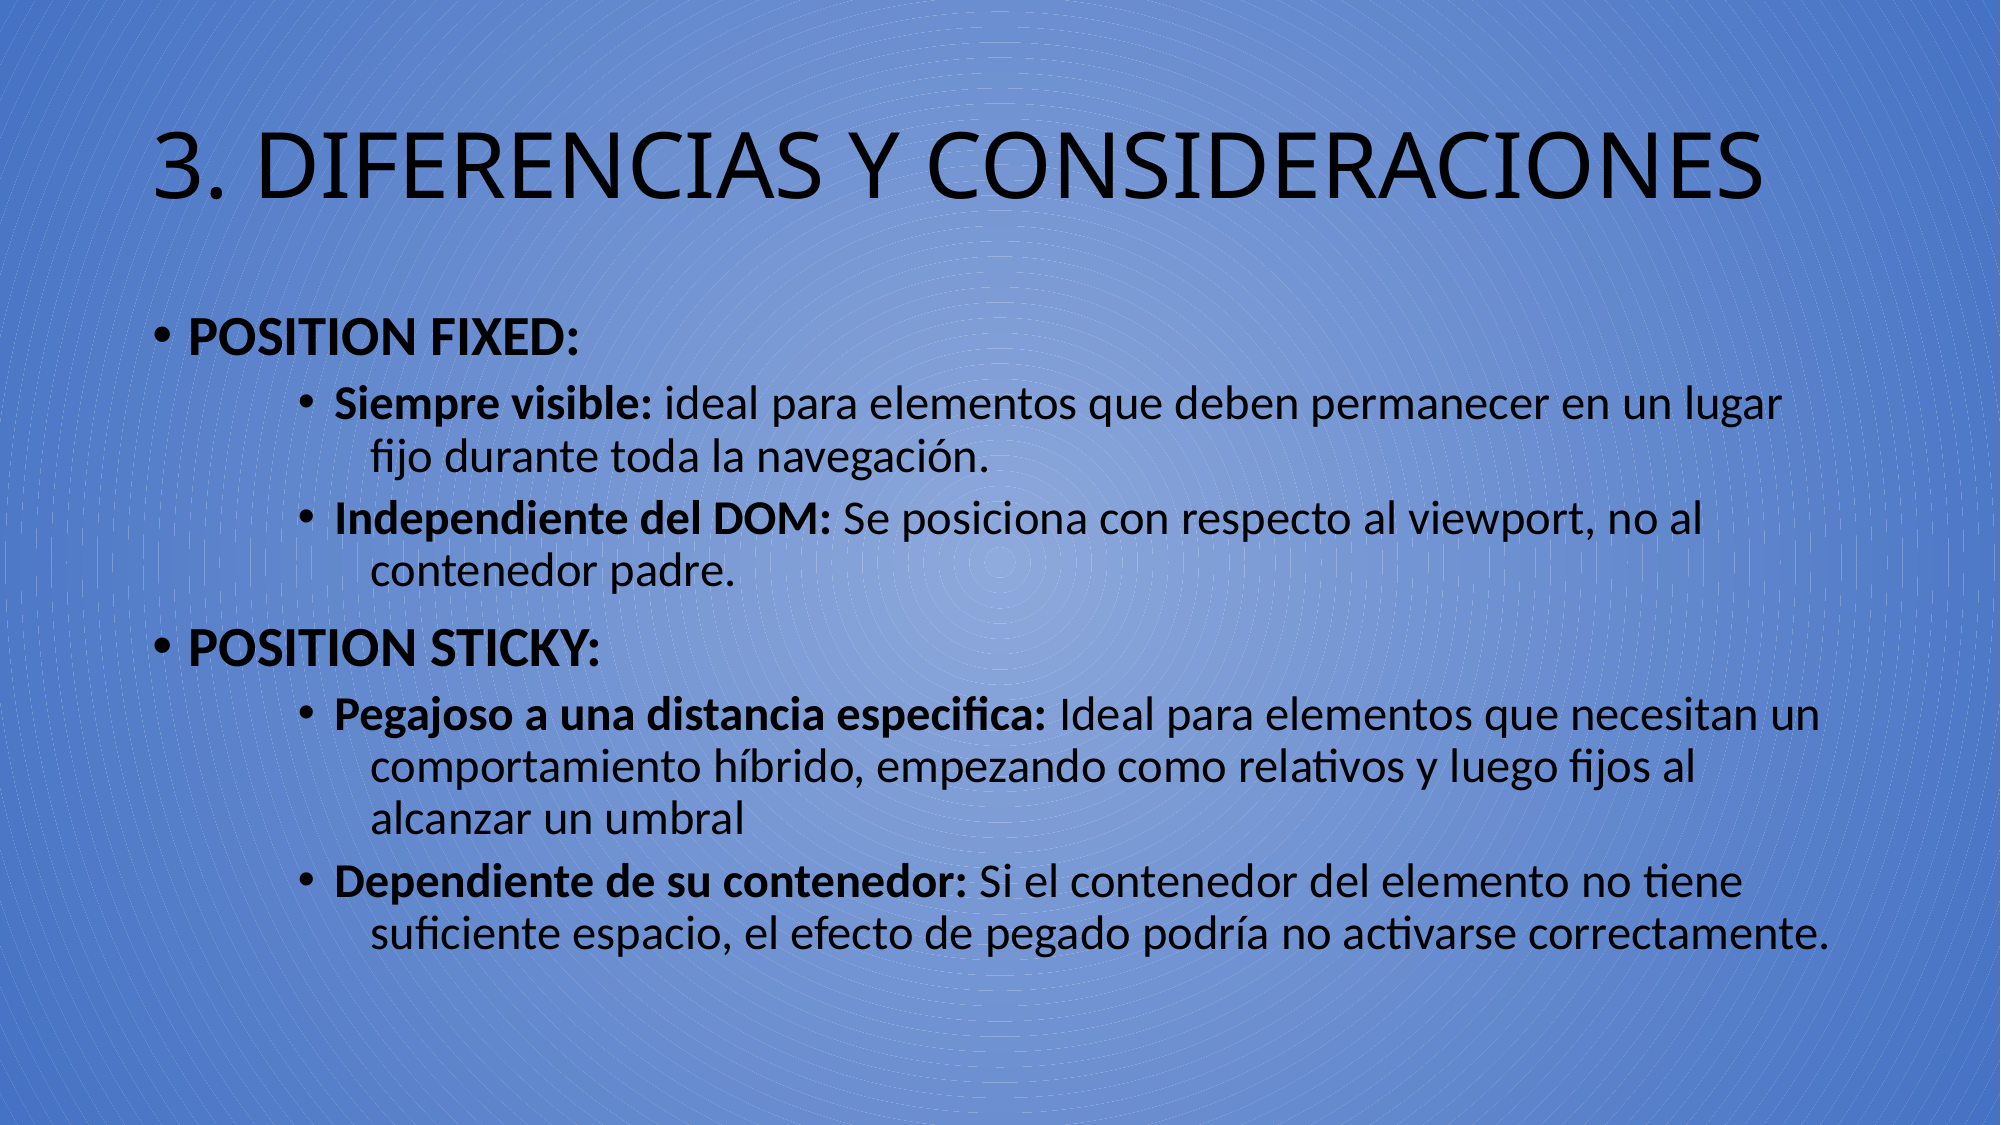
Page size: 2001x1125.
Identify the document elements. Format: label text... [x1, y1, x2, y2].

list POSITION FIXED: Siempre visible: ideal para elementos que deben permanecer en un lugar fijo durante toda la navegación. Independiente del DOM: Se posiciona con respecto al viewport, no al contenedor padre. POSITION STICKY: Pegajoso a una distancia especifica: Ideal para elementos que necesitan un comportamiento híbrido, empezando como relativos y luego fijos al alcanzar un umbral Dependiente de su contenedor: Si el contenedor del elemento no tiene suficiente espacio, el efecto de pegado podría no activarse correctamente. [137, 299, 1863, 1014]
title 3. DIFERENCIAS Y CONSIDERACIONES [137, 59, 1863, 278]
